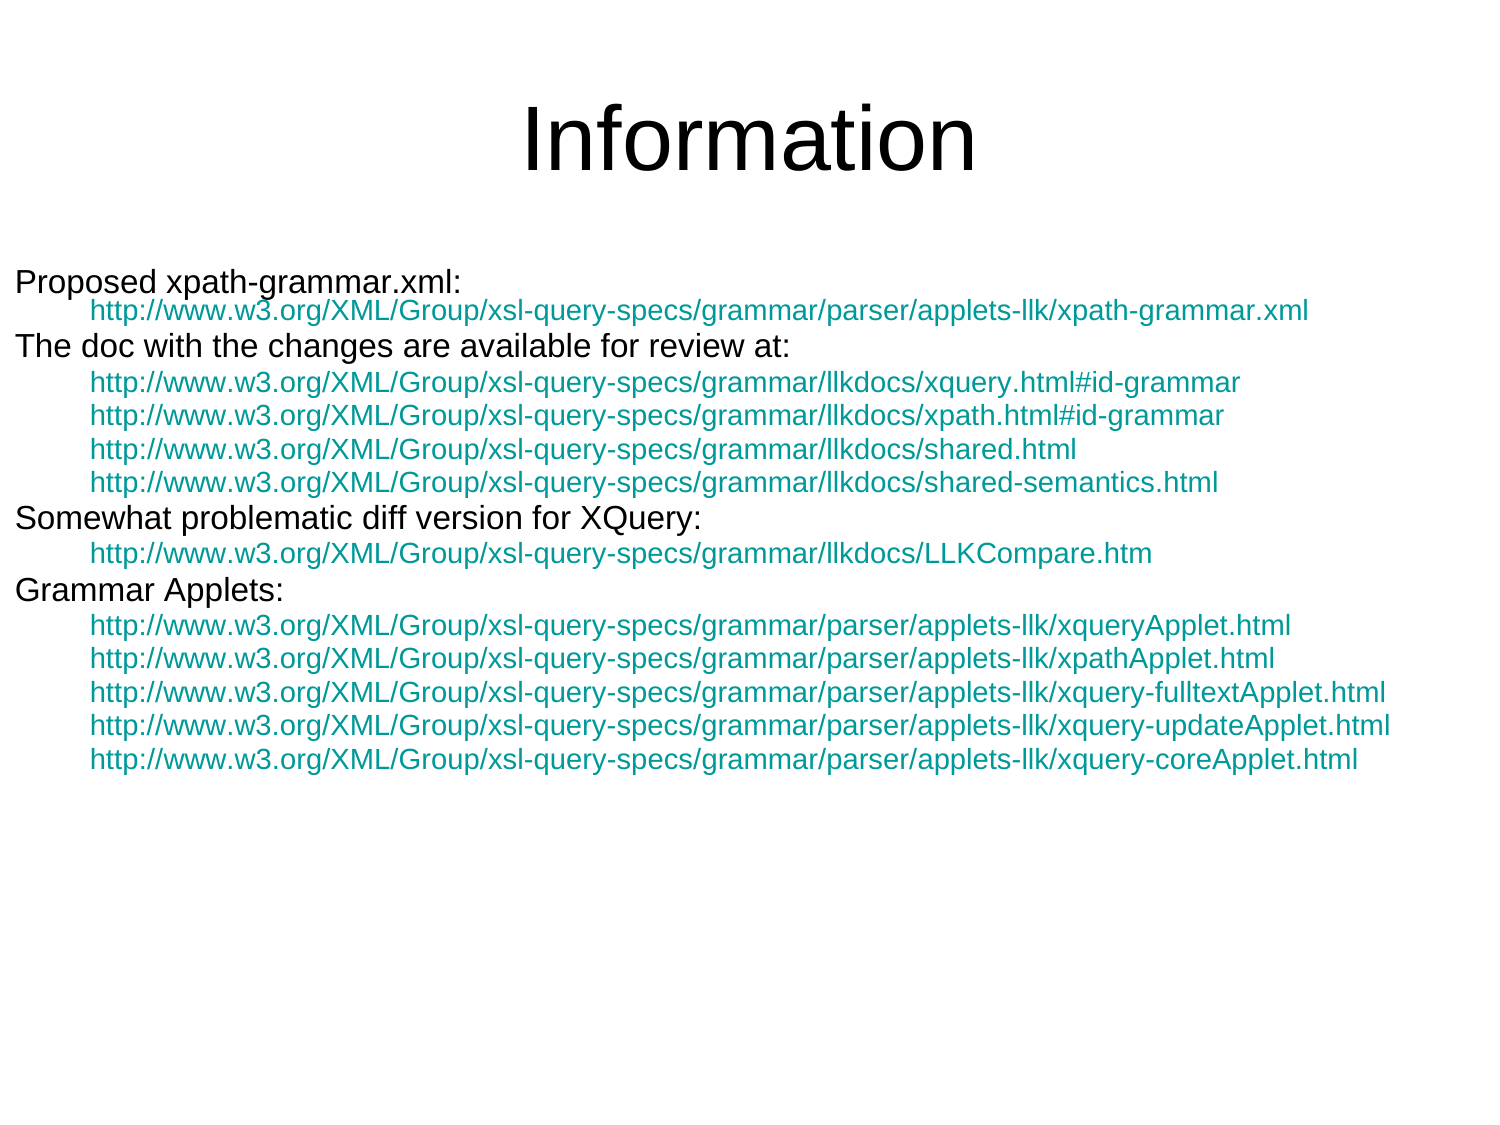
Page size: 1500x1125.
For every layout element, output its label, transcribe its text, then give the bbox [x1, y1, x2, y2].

list Proposed xpath-grammar.xml: http://www.w3.org/XML/Group/xsl-query-specs/grammar/parser/applets-llk/xpath-grammar.xml The doc with the changes are available for review at: http://www.w3.org/XML/Group/xsl-query-specs/grammar/llkdocs/xquery.html#id-grammar http://www.w3.org/XML/Group/xsl-query-specs/grammar/llkdocs/xpath.html#id-grammar http://www.w3.org/XML/Group/xsl-query-specs/grammar/llkdocs/shared.html http://www.w3.org/XML/Group/xsl-query-specs/grammar/llkdocs/shared-semantics.html Somewhat problematic diff version for XQuery: http://www.w3.org/XML/Group/xsl-query-specs/grammar/llkdocs/LLKCompare.htm Grammar Applets: http://www.w3.org/XML/Group/xsl-query-specs/grammar/parser/applets-llk/xqueryApplet.html http://www.w3.org/XML/Group/xsl-query-specs/grammar/parser/applets-llk/xpathApplet.html http://www.w3.org/XML/Group/xsl-query-specs/grammar/parser/applets-llk/xquery-fulltextApplet.html http://www.w3.org/XML/Group/xsl-query-specs/grammar/parser/applets-llk/xquery-updateApplet.html http://www.w3.org/XML/Group/xsl-query-specs/grammar/parser/applets-llk/xquery-coreApplet.html [0, 262, 1463, 1006]
title Information [75, 45, 1426, 233]
